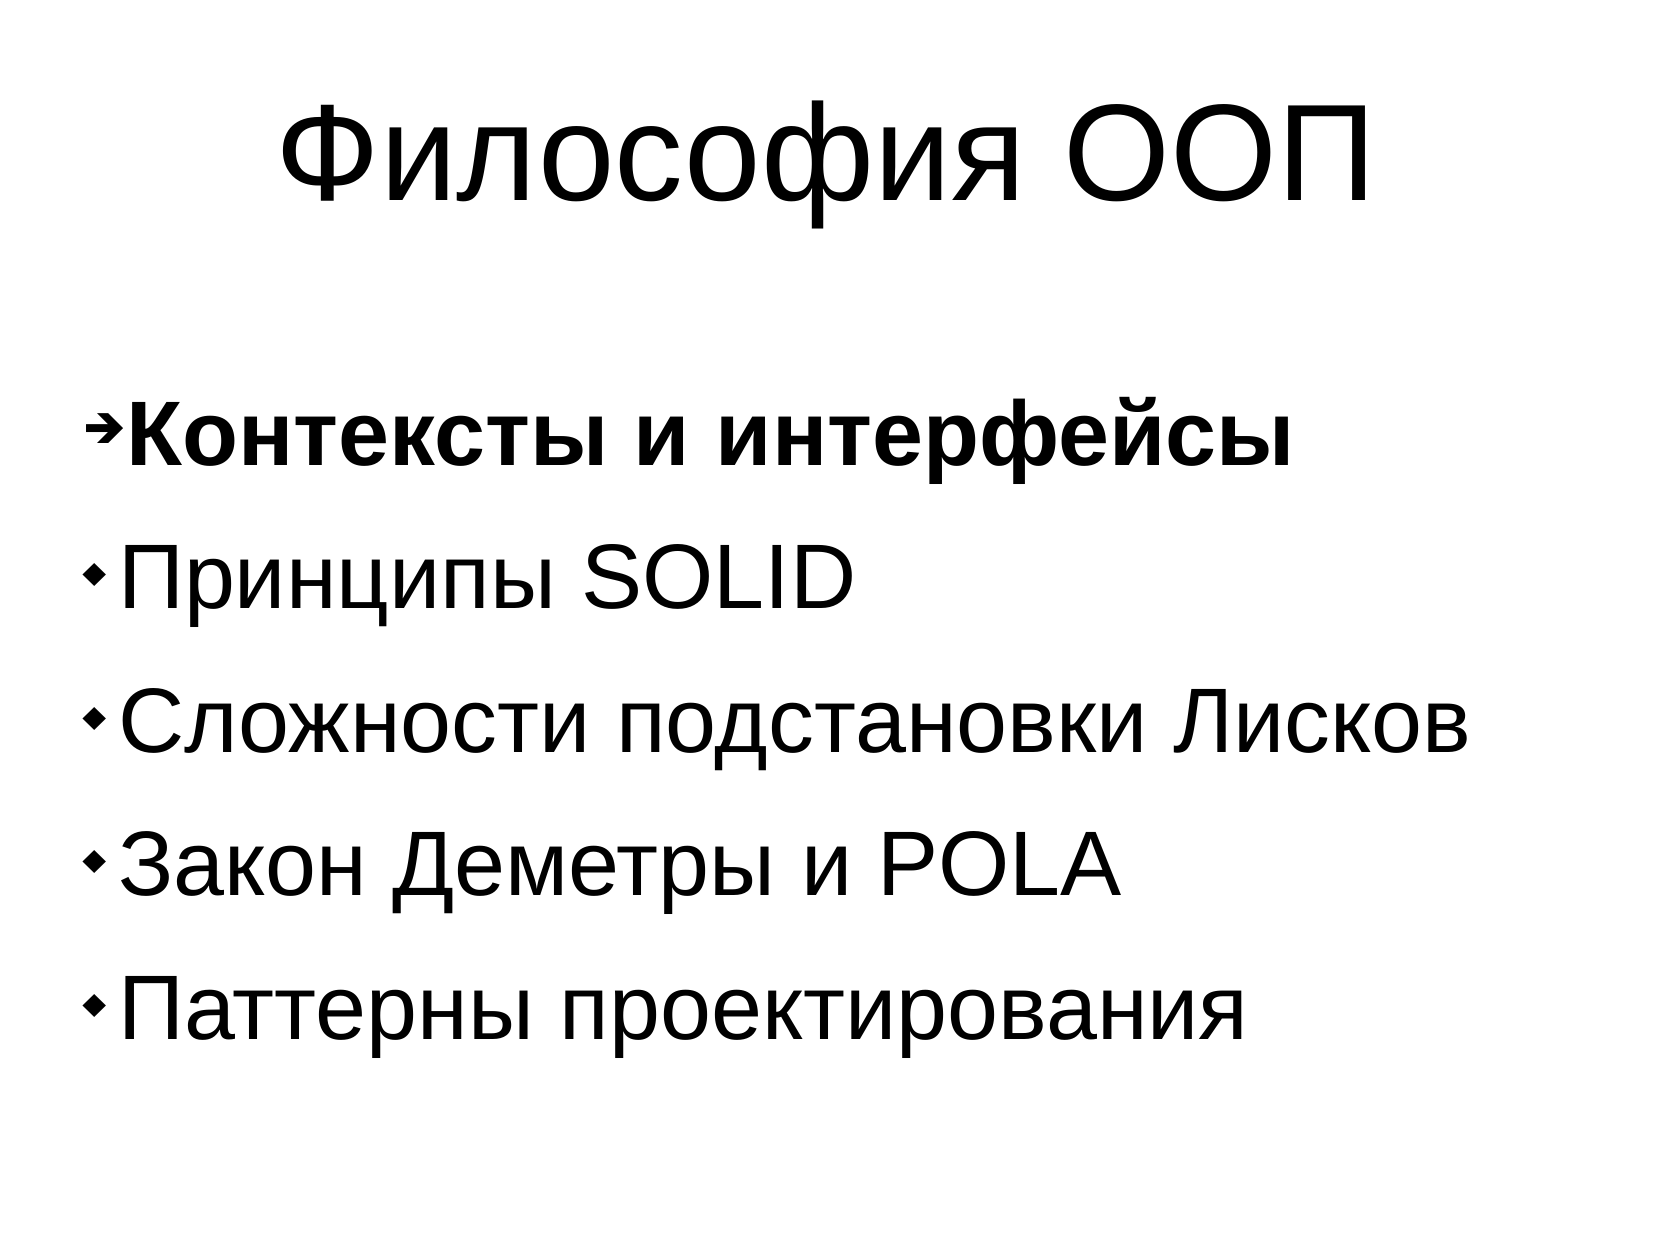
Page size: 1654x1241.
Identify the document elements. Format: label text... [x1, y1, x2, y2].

subtitle Контексты и интерфейсы Принципы SOLID Сложности подстановки Лисков Закон Деметры и POLA Паттерны проектирования [82, 290, 1571, 1111]
title Философия ООП [82, 49, 1571, 257]
